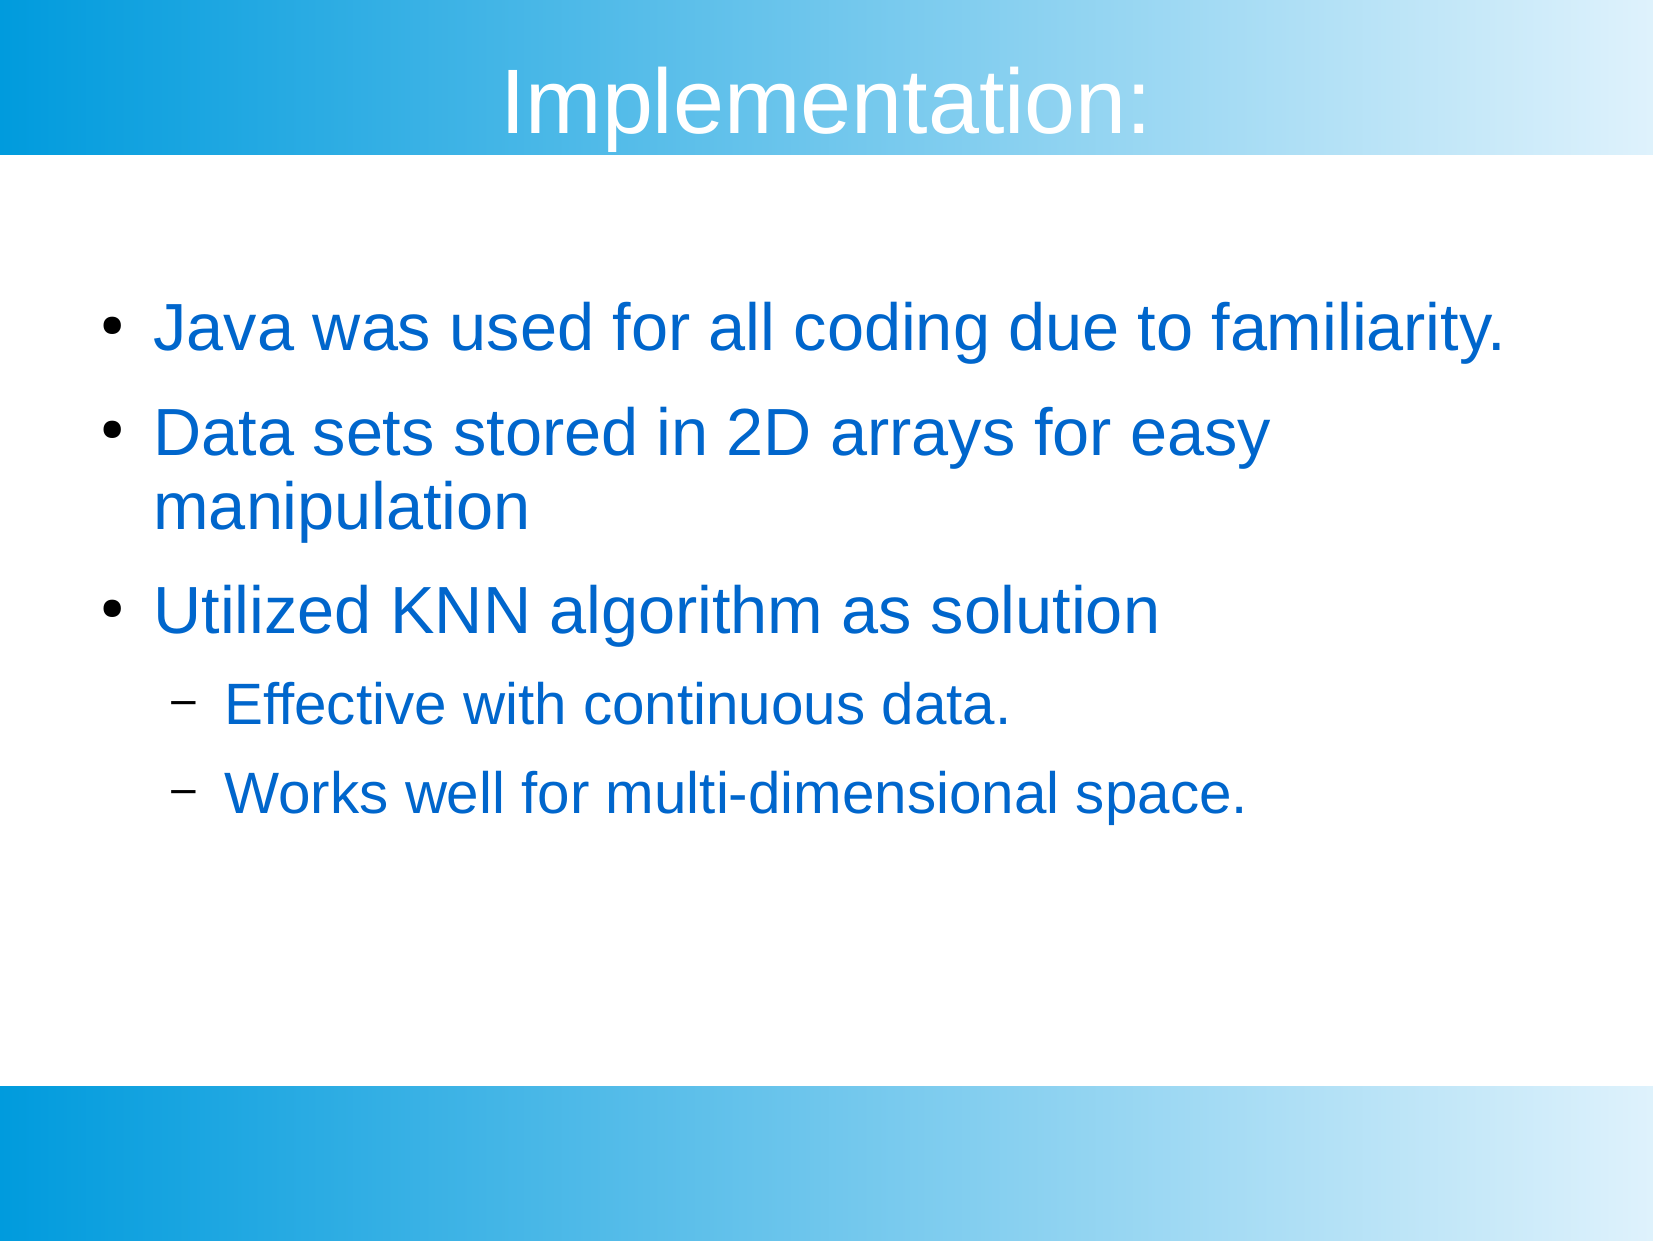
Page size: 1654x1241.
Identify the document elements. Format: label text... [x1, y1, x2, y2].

title Implementation: [82, 49, 1571, 155]
list Java was used for all coding due to familiarity. Data sets stored in 2D arrays for easy manipulation Utilized KNN algorithm as solution Effective with continuous data. Works well for multi-dimensional space. [82, 290, 1571, 1010]
